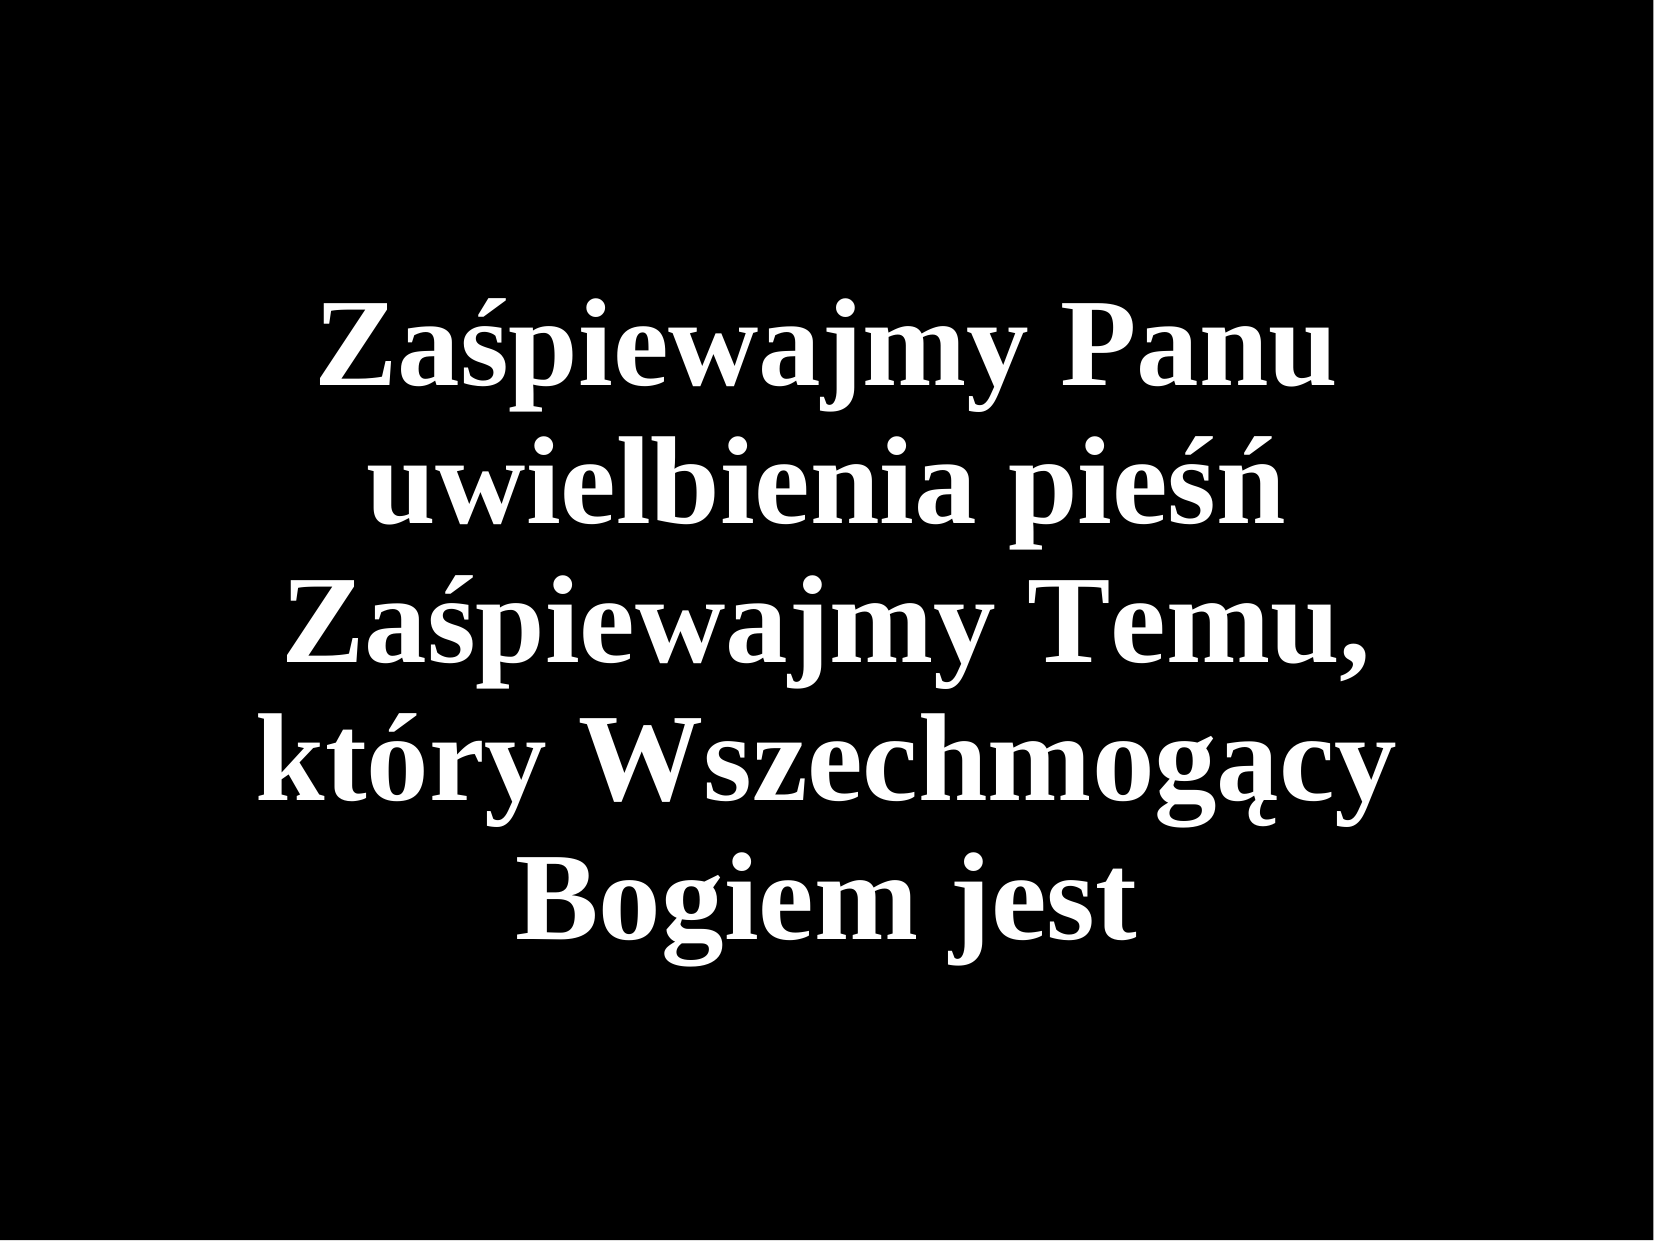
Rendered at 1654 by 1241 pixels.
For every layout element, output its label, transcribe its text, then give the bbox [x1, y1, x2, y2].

title Zaśpiewajmy Panu uwielbienia pieśń Zaśpiewajmy Temu, który Wszechmogący Bogiem jest [0, 0, 1654, 1241]
